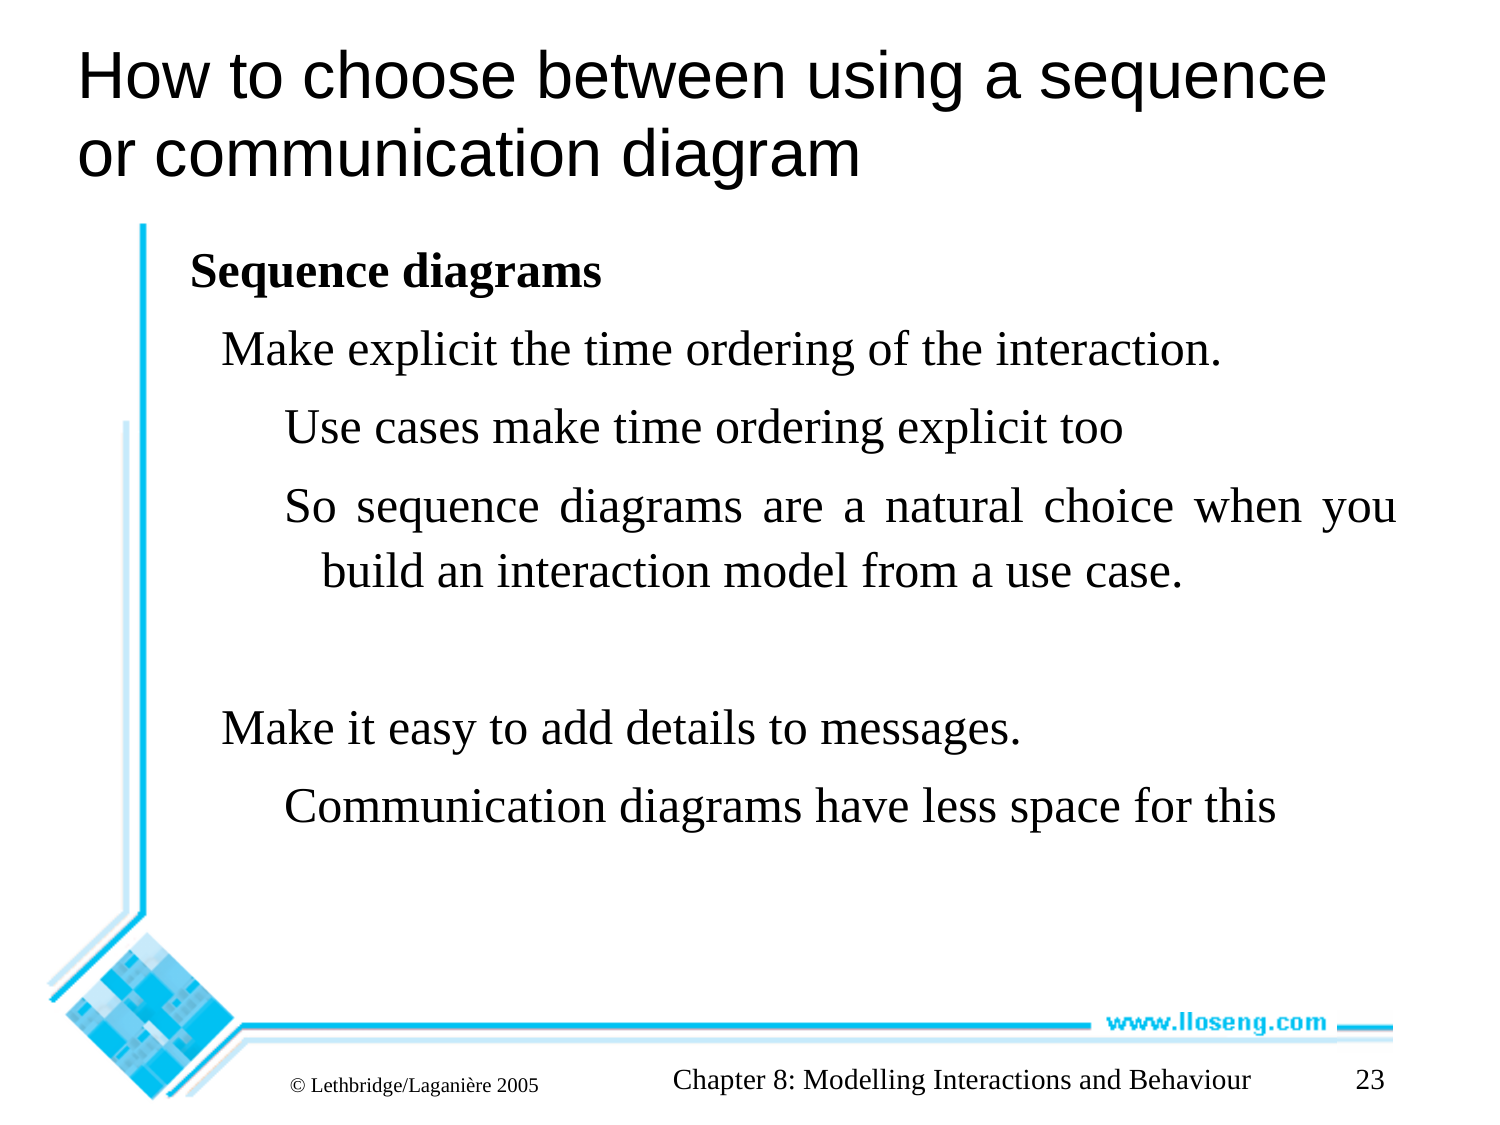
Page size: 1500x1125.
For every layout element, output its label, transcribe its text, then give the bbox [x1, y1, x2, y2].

picture [35, 212, 1393, 1102]
list Sequence diagrams Make explicit the time ordering of the interaction. Use cases make time ordering explicit too So sequence diagrams are a natural choice when you build an interaction model from a use case. Make it easy to add details to messages. Communication diagrams have less space for this [174, 224, 1413, 1013]
text_box © Lethbridge/Laganière 2005 [275, 1062, 601, 1125]
text_box Chapter 8: Modelling Interactions and Behaviour [624, 1050, 1300, 1125]
text_box <number> [1325, 1050, 1401, 1125]
title How to choose between using a sequence or communication diagram [62, 27, 1413, 198]
